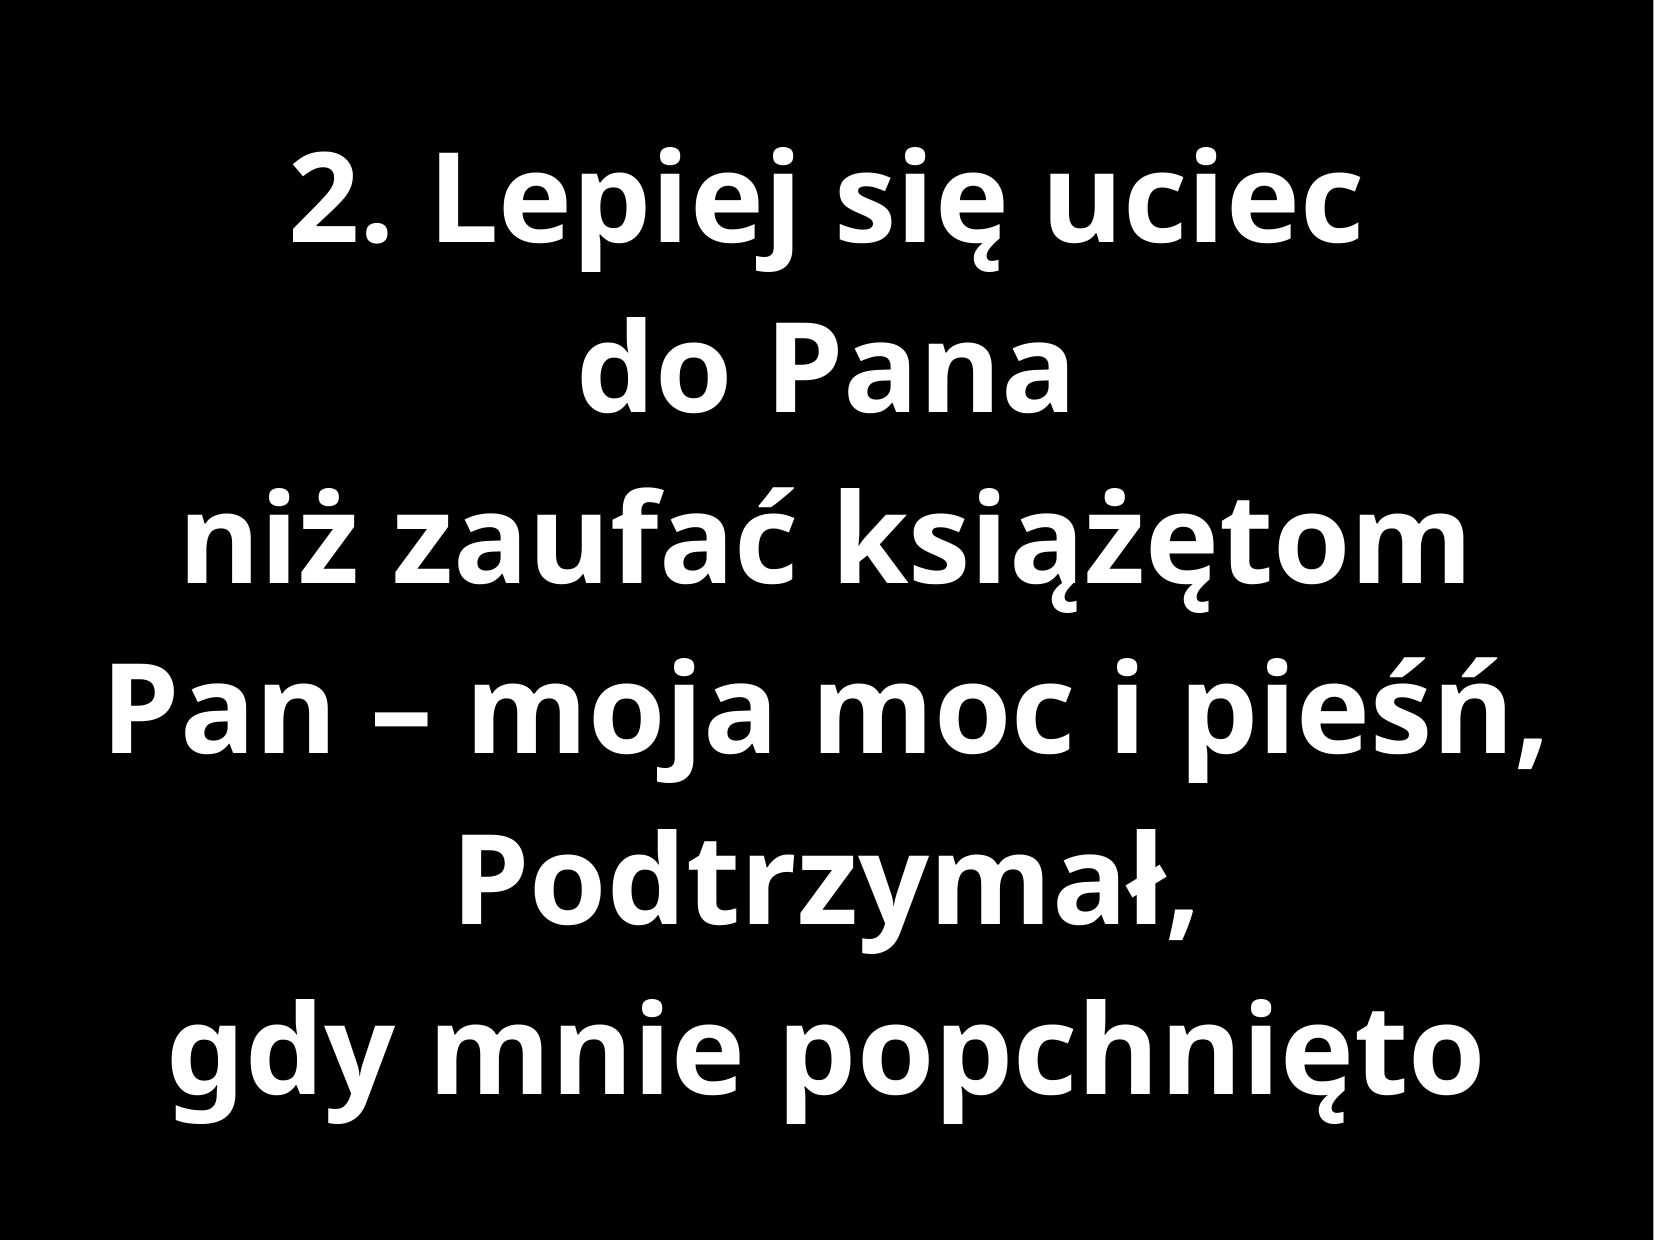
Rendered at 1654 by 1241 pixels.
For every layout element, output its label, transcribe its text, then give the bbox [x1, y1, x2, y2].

title 2. Lepiej się uciec do Pana niż zaufać książętom Pan – moja moc i pieśń, Podtrzymał, gdy mnie popchnięto [0, 0, 1654, 1241]
